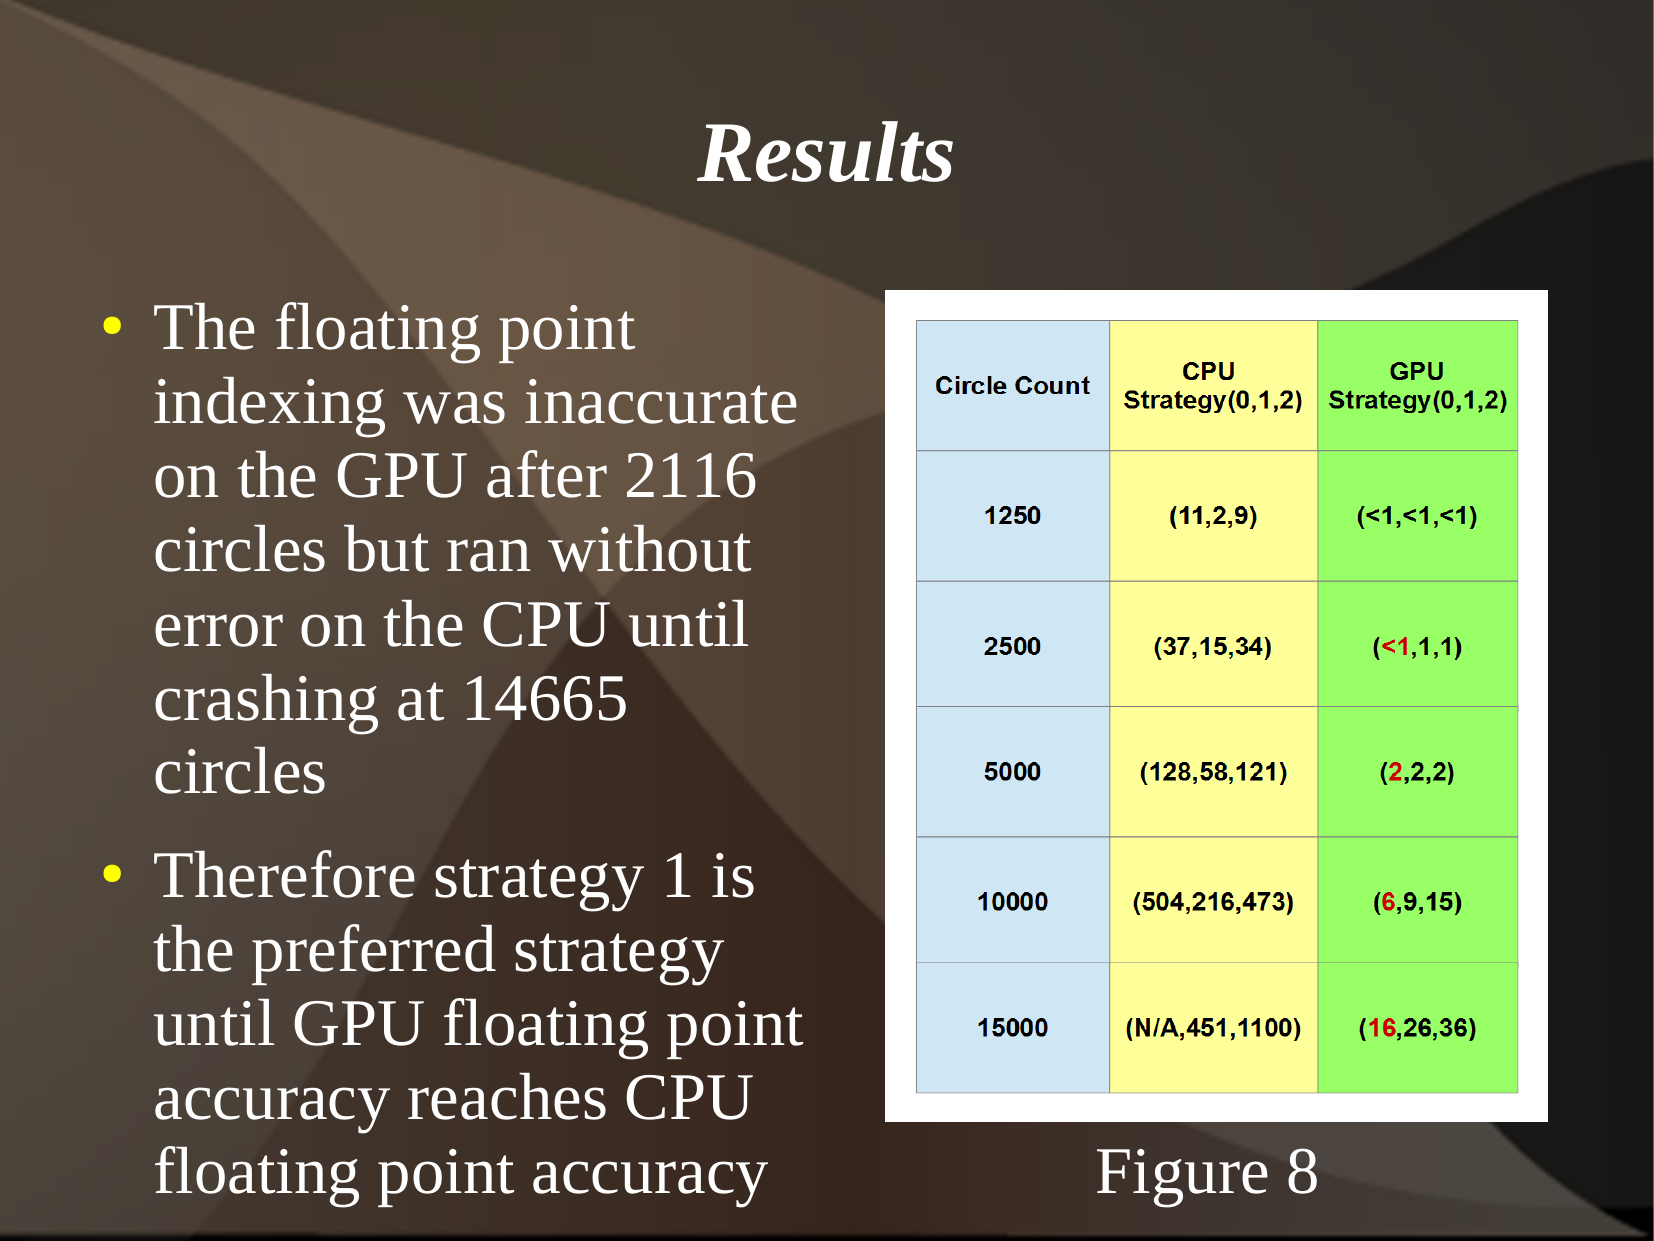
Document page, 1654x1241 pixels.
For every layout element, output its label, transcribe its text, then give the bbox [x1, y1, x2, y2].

picture [0, 0, 1654, 1241]
title Results [82, 49, 1571, 257]
list The floating point indexing was inaccurate on the GPU after 2116 circles but ran without error on the CPU until crashing at 14665 circles Therefore strategy 1 is the preferred strategy until GPU floating point accuracy reaches CPU floating point accuracy [82, 290, 809, 1209]
list Figure 8 [845, 1133, 1572, 1217]
